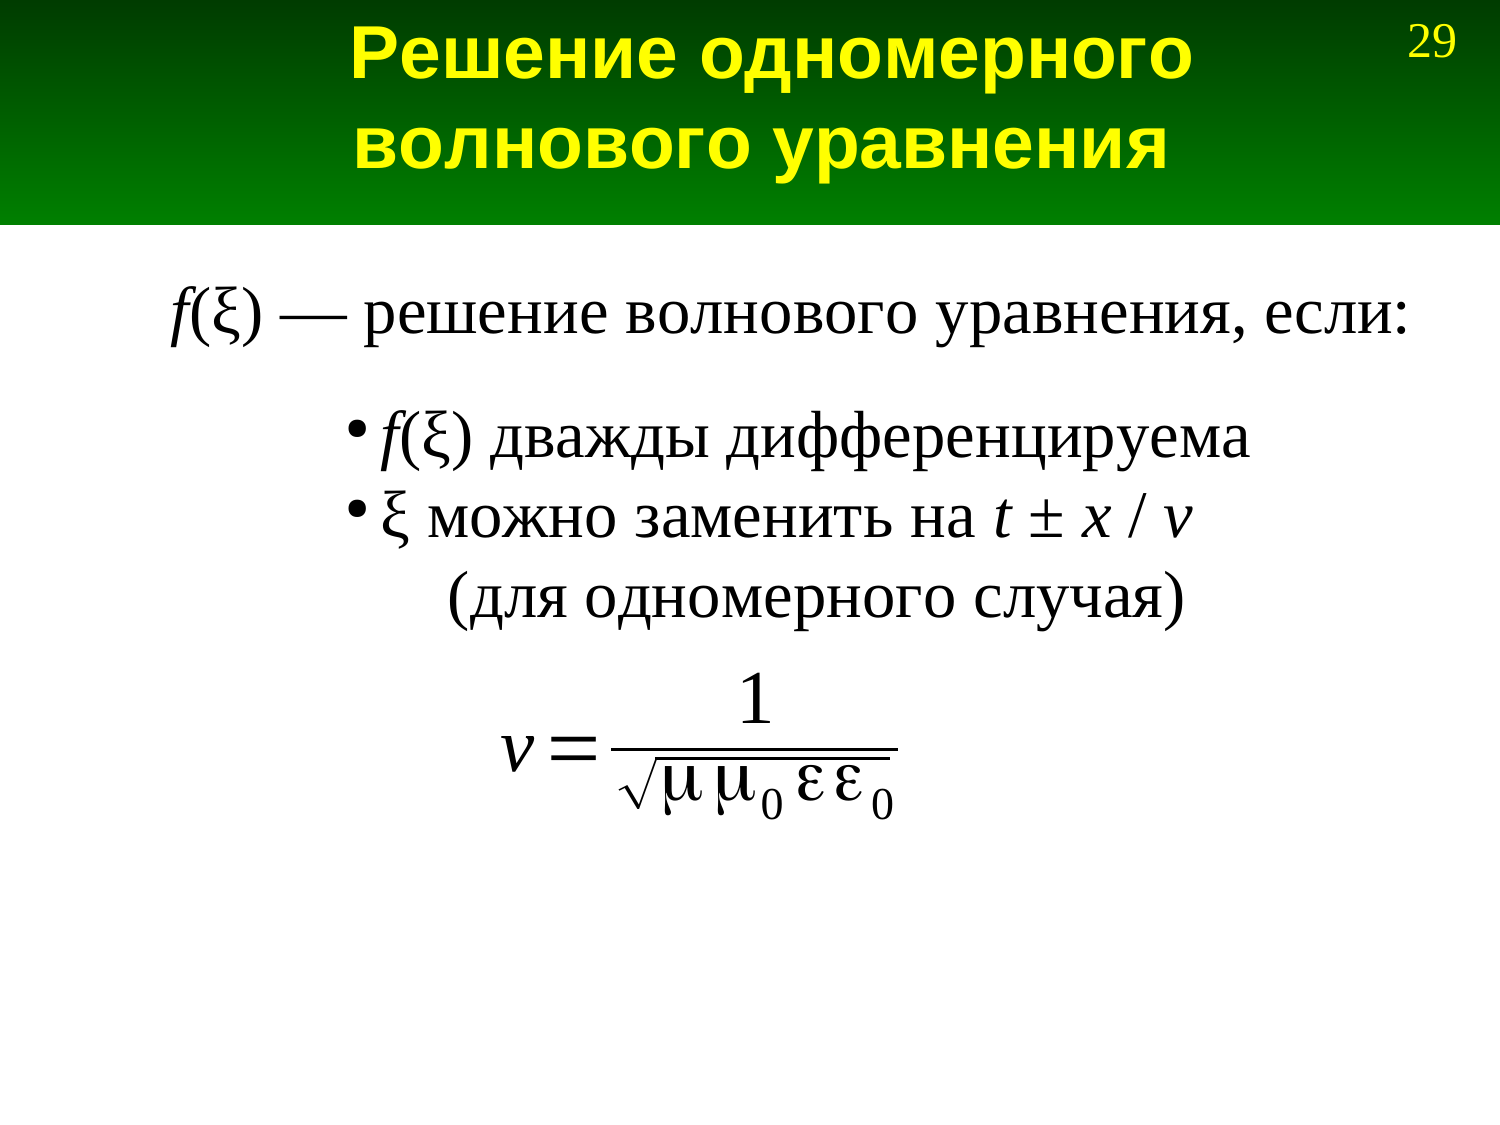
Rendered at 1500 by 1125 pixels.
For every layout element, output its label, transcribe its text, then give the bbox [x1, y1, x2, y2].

text_box f(ξ) — решение волнового уравнения, если: [155, 259, 1428, 355]
chart [481, 656, 920, 827]
title Решение одномерного волнового уравнения [123, 0, 1399, 192]
text_box f(ξ) дважды дифференцируема ξ можно заменить на t ± x / v (для одномерного случая) [330, 383, 1268, 638]
